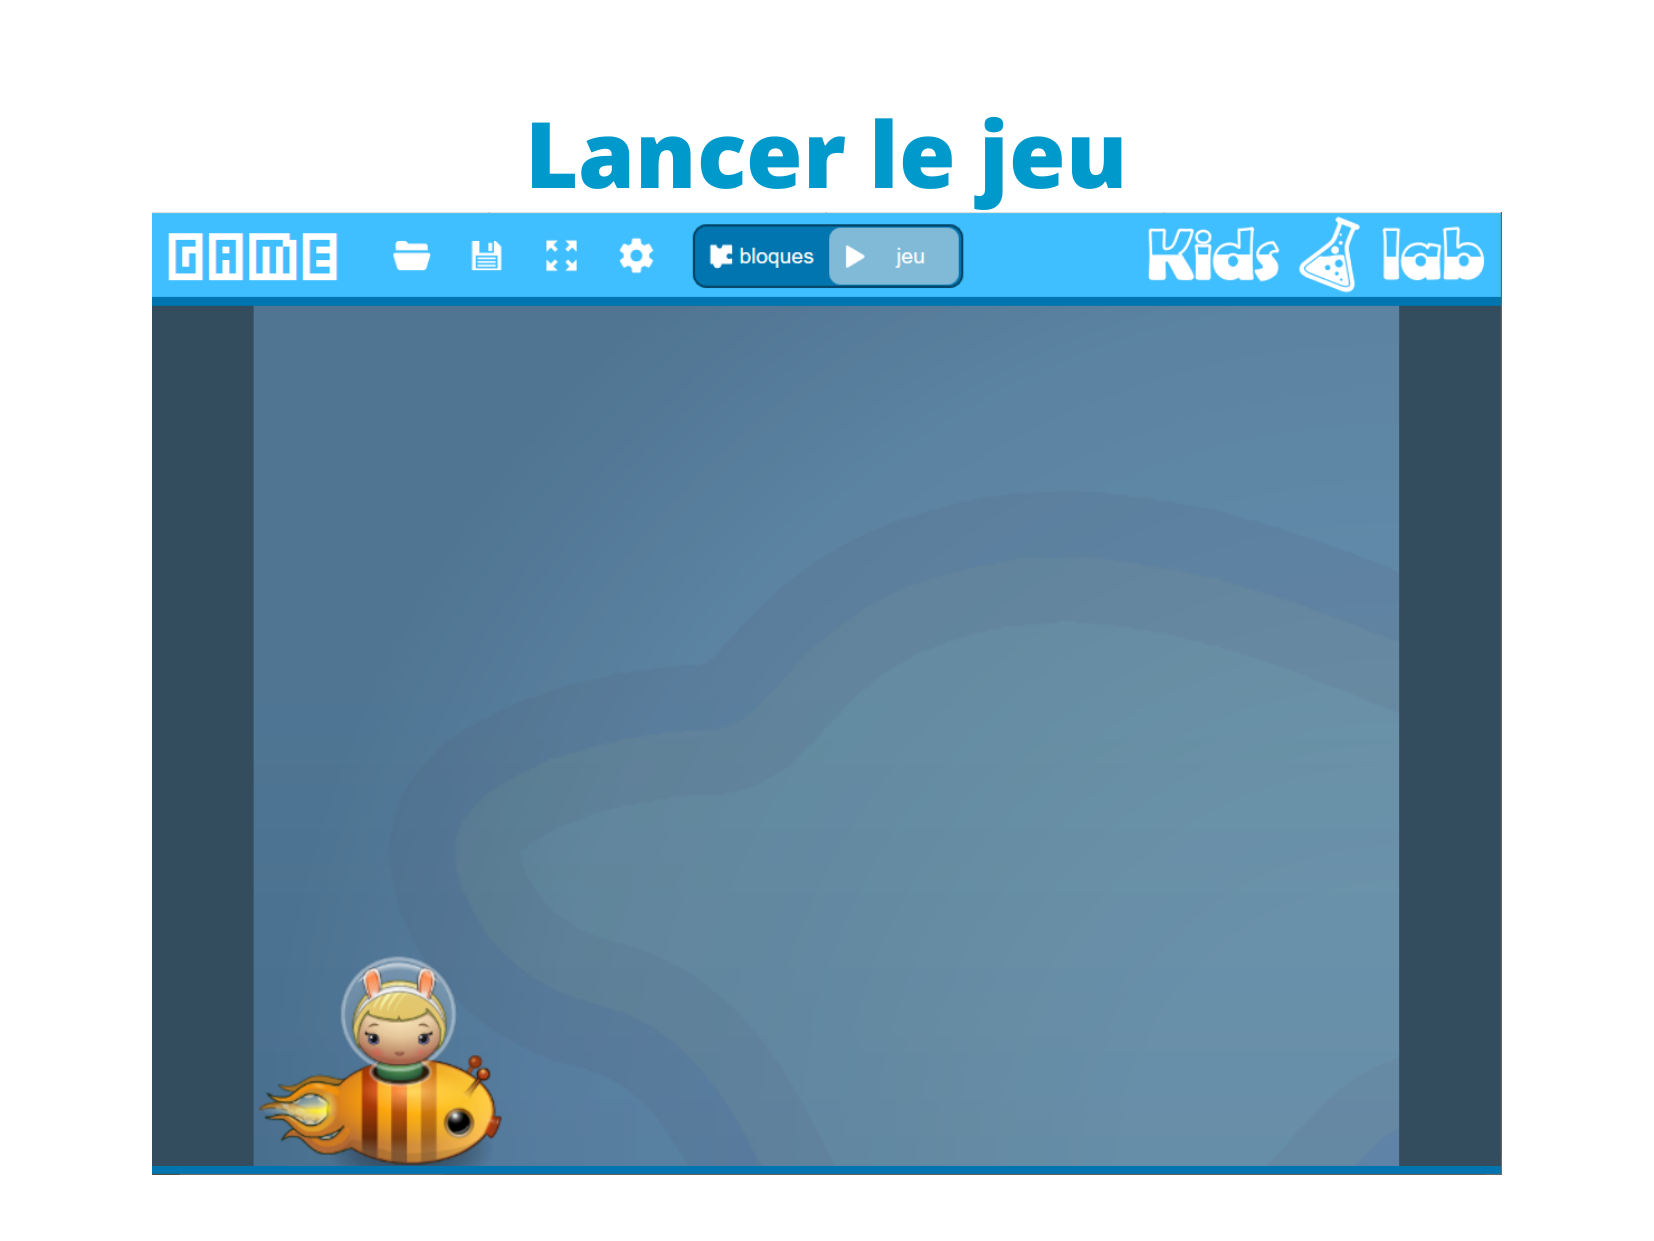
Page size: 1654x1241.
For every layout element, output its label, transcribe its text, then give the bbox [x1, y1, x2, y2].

picture [152, 212, 1502, 1175]
title Lancer le jeu [82, 49, 1571, 257]
